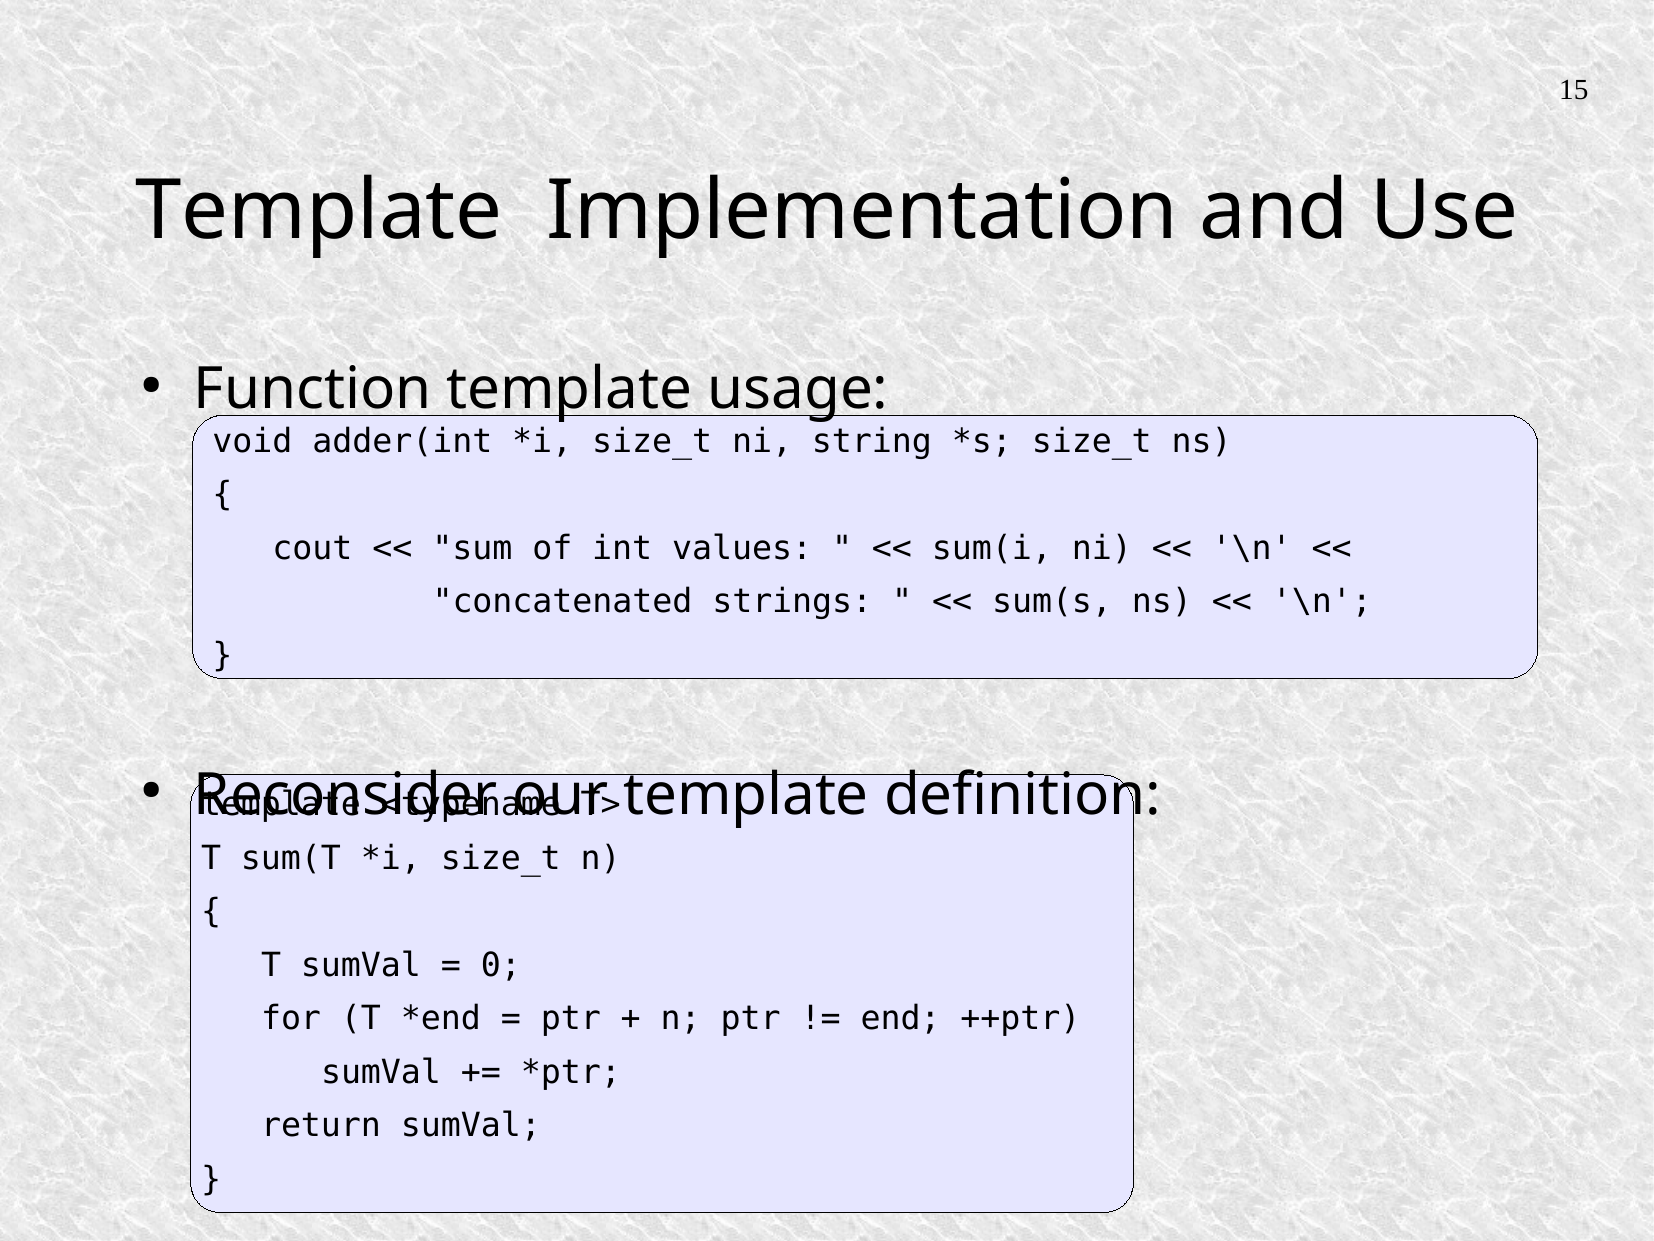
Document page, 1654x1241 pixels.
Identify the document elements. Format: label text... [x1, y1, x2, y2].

text_box void adder(int *i, size_t ni, string *s; size_t ns) { cout << "sum of int values: " << sum(i, ni) << '\n' << "concatenated strings: " << sum(s, ns) << '\n'; } [212, 421, 1524, 708]
picture [0, 0, 1654, 1241]
list Function template usage: Reconsider our template definition: what's wrong? [123, 346, 1634, 1230]
title Template Implementation and Use [121, 102, 1534, 311]
text_box template <typename T> T sum(T *i, size_t n) { T sumVal = 0; for (T *end = ptr + n; ptr != end; ++ptr) sumVal += *ptr; return sumVal; } [201, 784, 1259, 1241]
